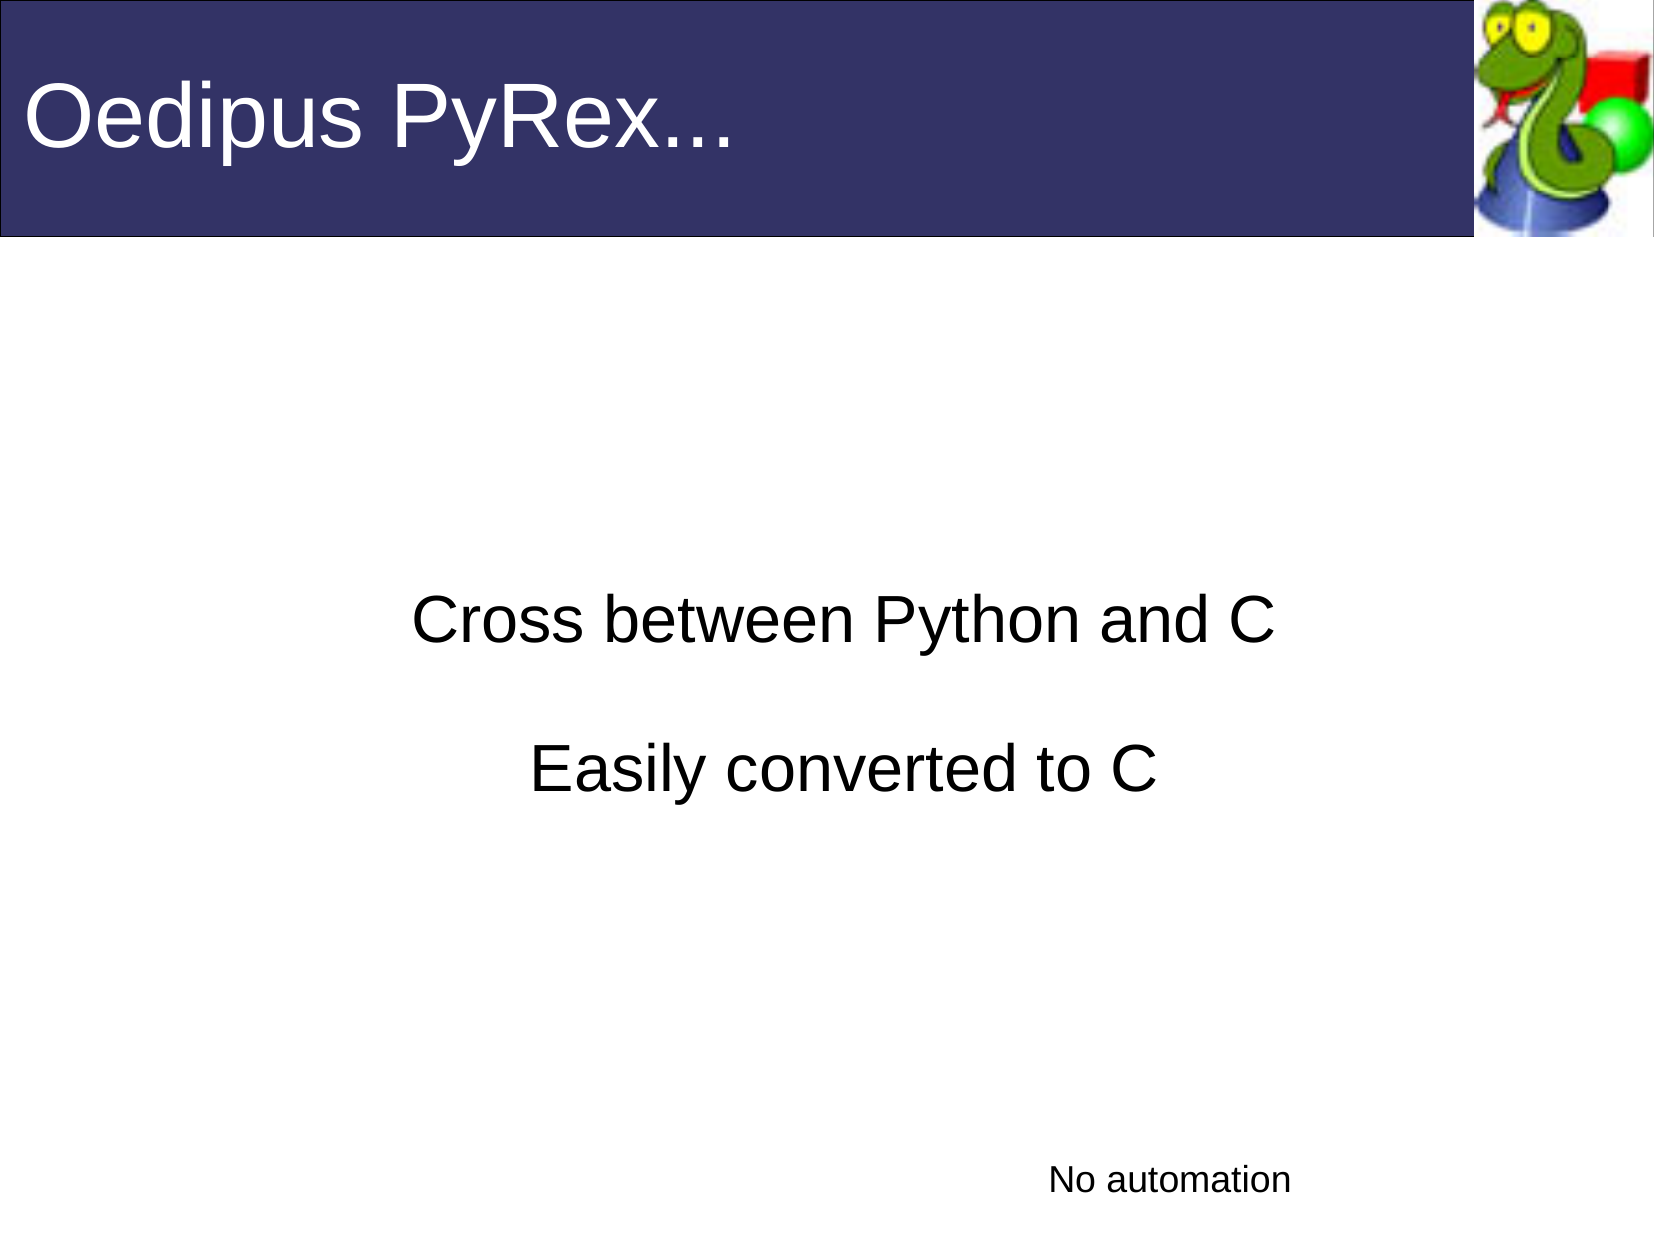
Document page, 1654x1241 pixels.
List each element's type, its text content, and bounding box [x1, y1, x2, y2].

subtitle Cross between Python and C Easily converted to C [88, 450, 1565, 938]
title Oedipus PyRex... [23, 19, 1477, 212]
text_box No automation [1033, 1151, 1307, 1209]
picture [1474, 0, 1654, 237]
